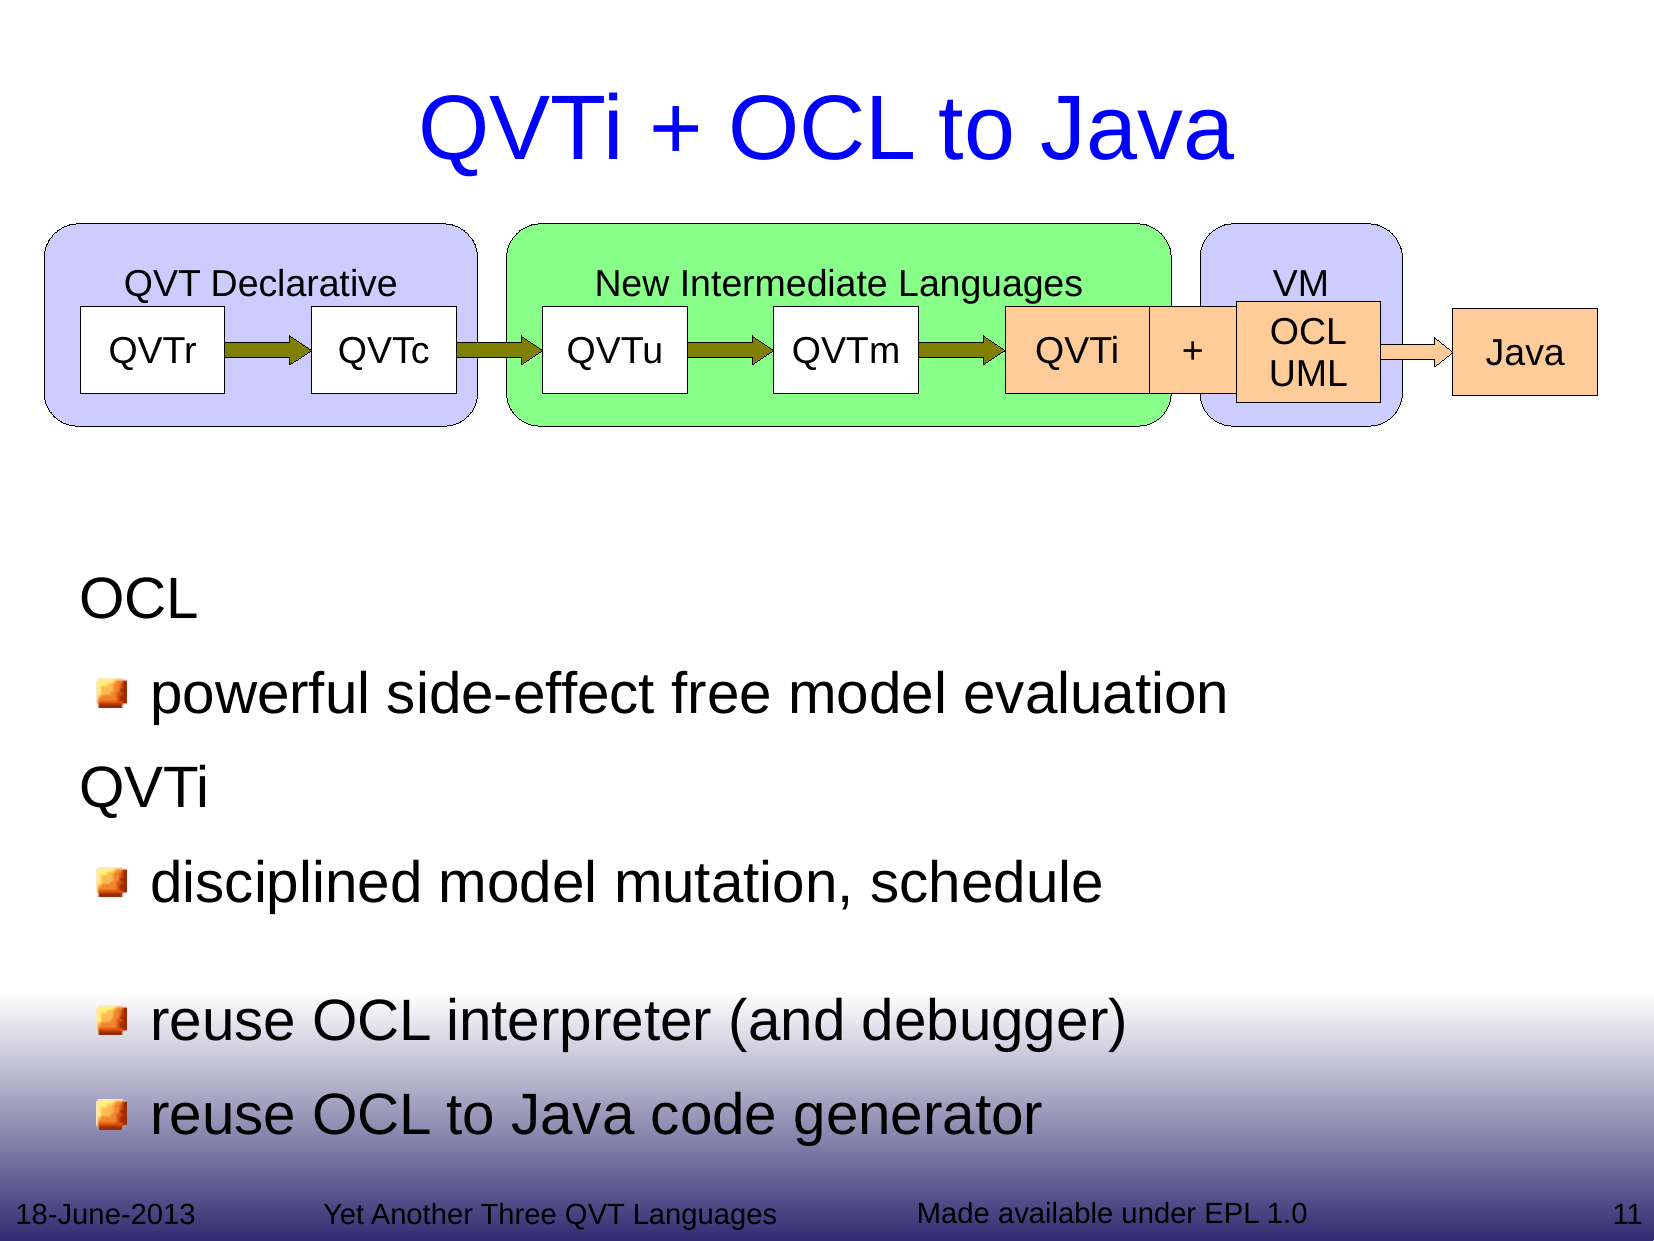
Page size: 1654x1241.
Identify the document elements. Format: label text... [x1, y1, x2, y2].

list OCL powerful side-effect free model evaluation QVTi disciplined model mutation, schedule reuse OCL interpreter (and debugger) reuse OCL to Java code generator [79, 565, 1568, 1147]
text_box [1380, 337, 1453, 367]
text_box New Intermediate Languages [506, 223, 1172, 349]
text_box QVTc [311, 306, 457, 394]
text_box QVT Declarative [44, 223, 478, 427]
text_box + [1149, 306, 1237, 394]
title QVTi + OCL to Java [82, 49, 1571, 207]
text_box VM [1200, 223, 1403, 344]
text_box [457, 335, 543, 365]
text_box OCL UML [1236, 301, 1381, 403]
text_box [224, 335, 312, 365]
text_box [687, 335, 774, 365]
text_box QVTm [773, 306, 919, 394]
text_box New Intermediate Languages [506, 352, 1172, 427]
text_box QVTu [542, 306, 688, 394]
text_box QVTr [80, 306, 225, 394]
text_box Java [1452, 308, 1598, 396]
text_box VM [1200, 360, 1403, 427]
text_box QVTi [1005, 306, 1149, 394]
text_box [918, 335, 1005, 365]
